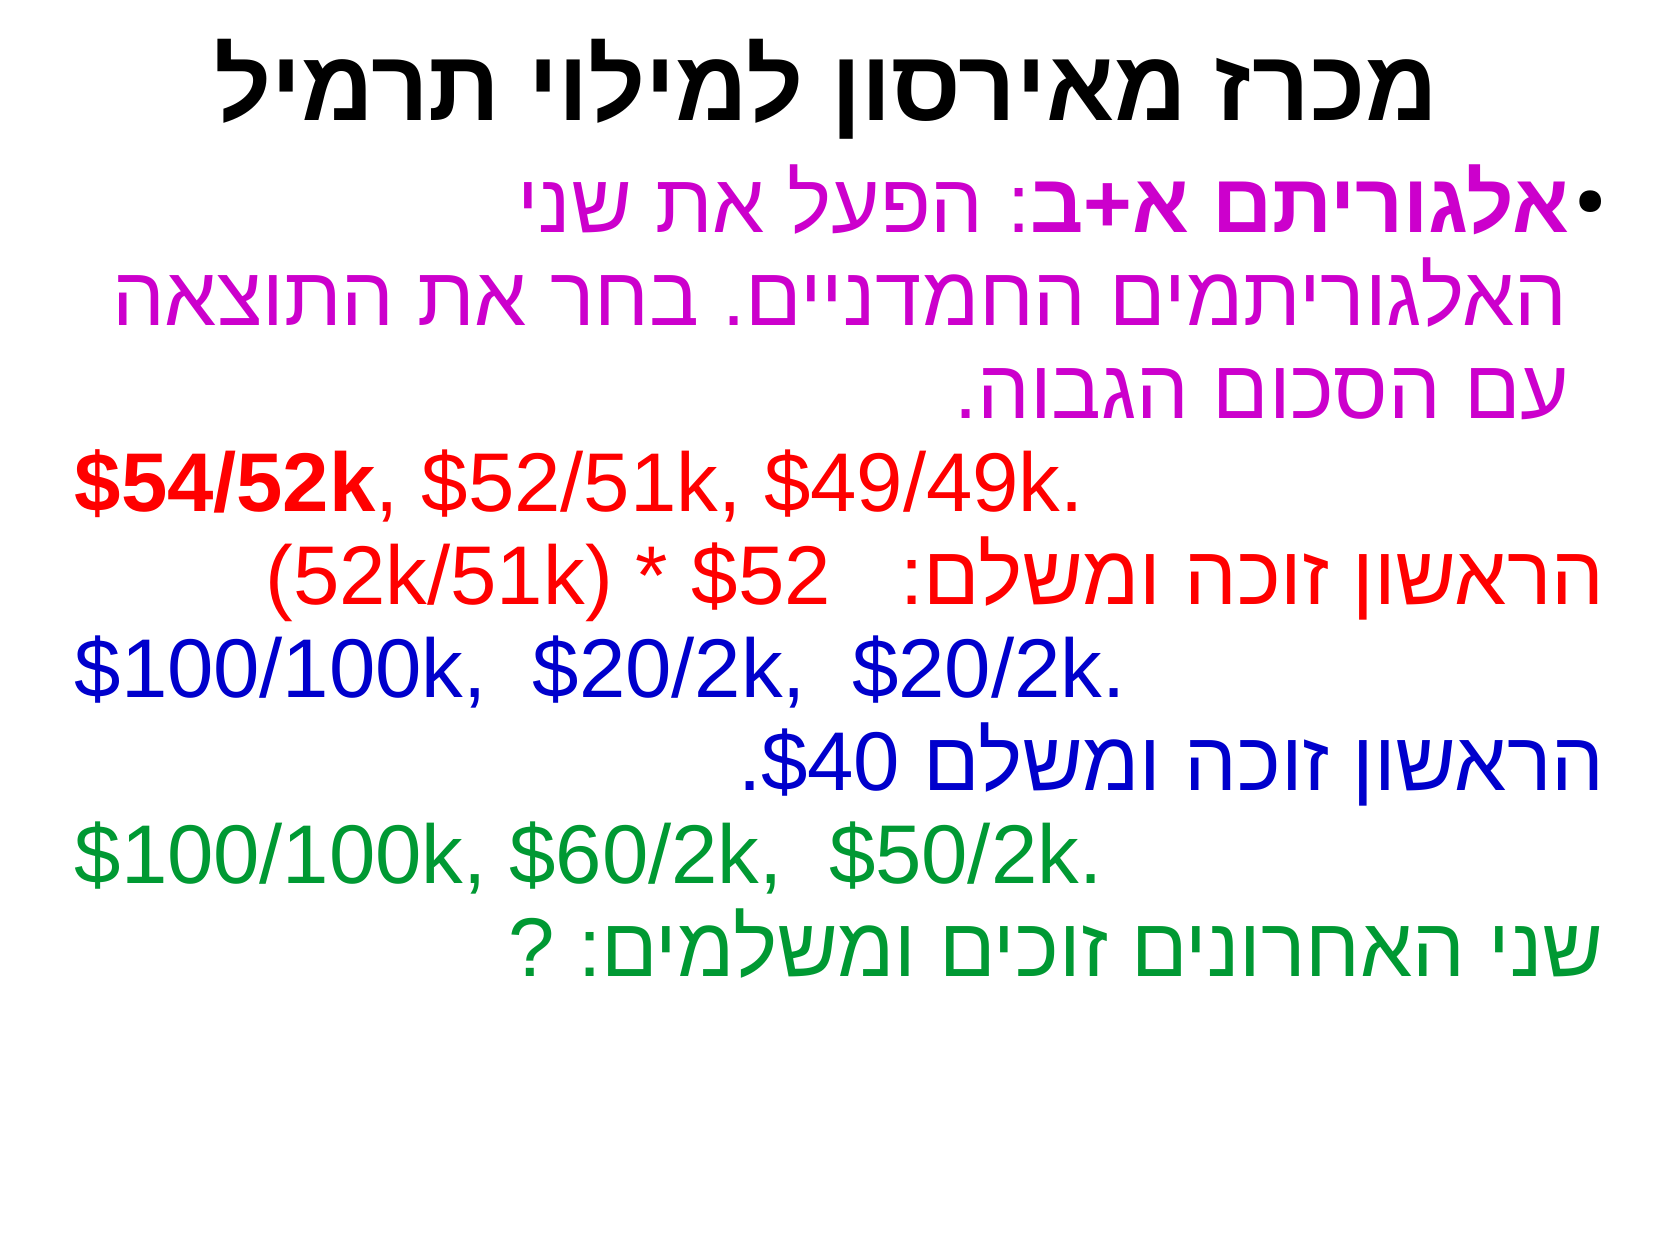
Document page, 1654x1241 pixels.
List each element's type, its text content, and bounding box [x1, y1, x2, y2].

title מכרז מאירסון למילוי תרמיל [0, 21, 1654, 151]
text_box אלגוריתם א+ב: הפעל את שני האלגוריתמים החמדניים. בחר את התוצאה עם הסכום הגבוה. $54/52k, $52/51k, $49/49k. הראשון זוכה ומשלם: $52 * (52k/51k) $100/100k, $20/2k, $20/2k. הראשון זוכה ומשלם $40. $100/100k, $60/2k, $50/2k. שני האחרונים זוכים ומשלמים: ? [60, 150, 1621, 1027]
